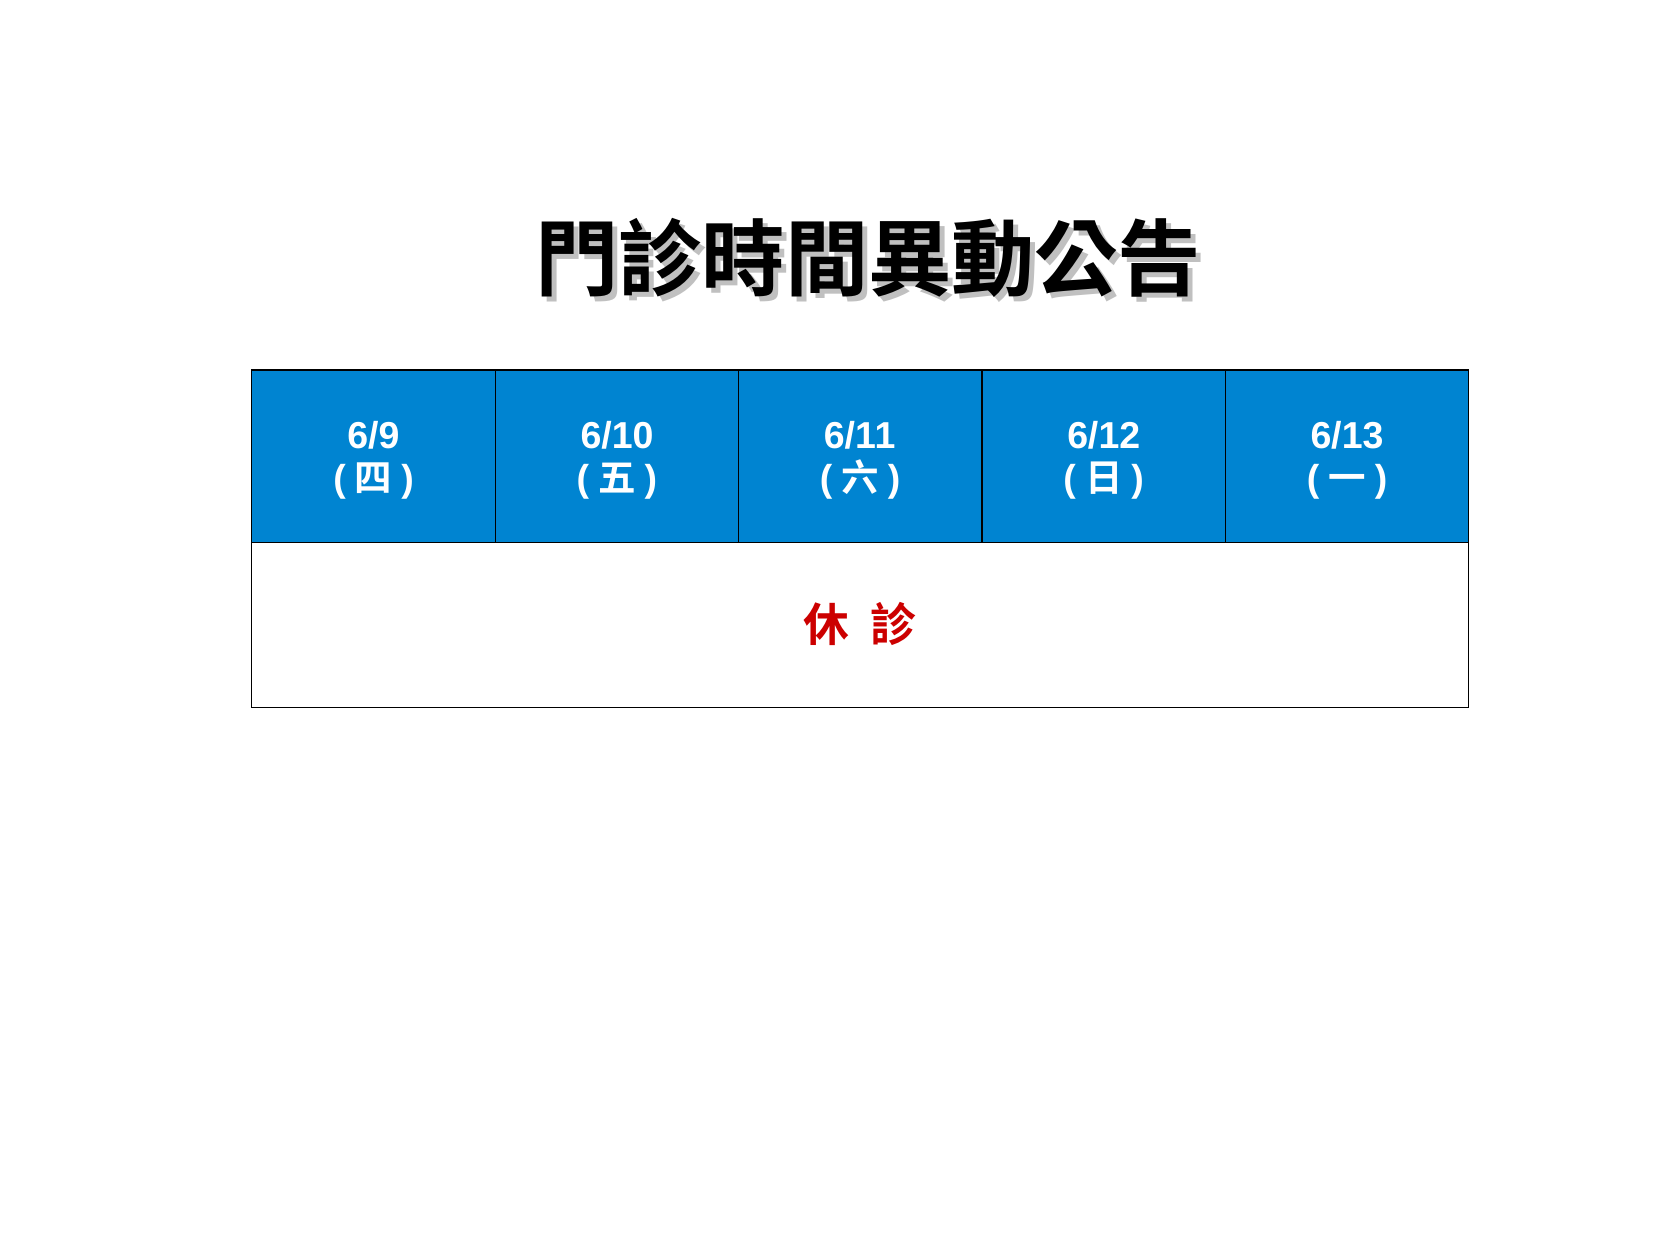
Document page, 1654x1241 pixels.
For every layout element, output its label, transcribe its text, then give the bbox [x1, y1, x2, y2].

table_header 6/12 (日) [983, 371, 1225, 542]
table_header 6/9 (四) [252, 371, 495, 542]
table_header 6/13 (一) [1226, 371, 1468, 542]
table_cell 休 診 [252, 543, 1468, 707]
title 門診時間異動公告 [259, 184, 1477, 333]
table_header 6/10 (五) [496, 371, 738, 542]
table_header 6/11 (六) [739, 371, 981, 542]
